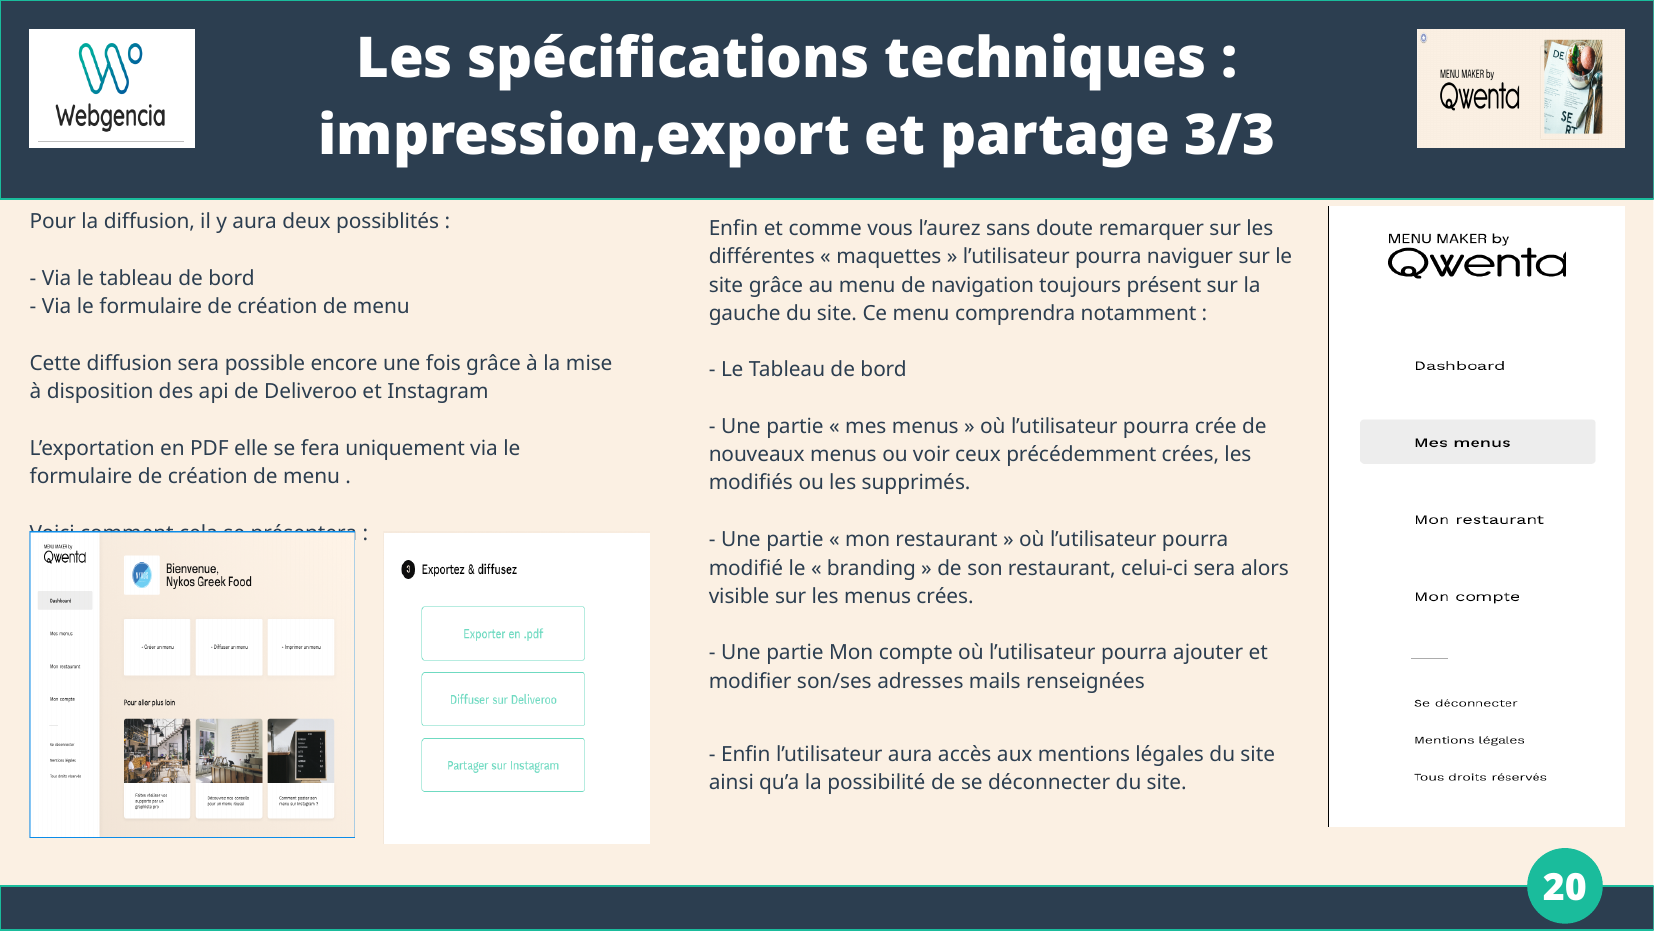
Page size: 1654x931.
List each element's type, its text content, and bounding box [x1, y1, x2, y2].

picture [29, 29, 195, 148]
picture [29, 531, 355, 838]
picture [1417, 29, 1625, 148]
subtitle Pour la diffusion, il y aura deux possiblités : - Via le tableau de bord - Via le formulaire de création de menu Cette diffusion sera possible encore une fois grâce à la mise à disposition des api de Deliveroo et Instagram L’exportation en PDF elle se fera uniquement via le formulaire de création de menu . Voici comment cela se présentera : [29, 206, 621, 636]
text_box Enfin et comme vous l’aurez sans doute remarquer sur les différentes « maquettes » l’utilisateur pourra naviguer sur le site grâce au menu de navigation toujours présent sur la gauche du site. Ce menu comprendra notamment : - Le Tableau de bord - Une partie « mes menus » où l’utilisateur pourra crée de nouveaux menus ou voir ceux précédemment crées, les modifiés ou les supprimés. - Une partie « mon restaurant » où l’utilisateur pourra modifié le « branding » de son restaurant, celui-ci sera alors visible sur les menus crées. - Une partie Mon compte où l’utilisateur pourra ajouter et modifier son/ses adresses mails renseignées - Enfin l’utilisateur aura accès aux mentions légales du site ainsi qu’a la possibilité de se déconnecter du site. [708, 156, 1300, 768]
picture [383, 531, 650, 844]
title Les spécifications techniques : impression,export et partage 3/3 [206, 88, 1388, 177]
picture [1328, 206, 1625, 827]
